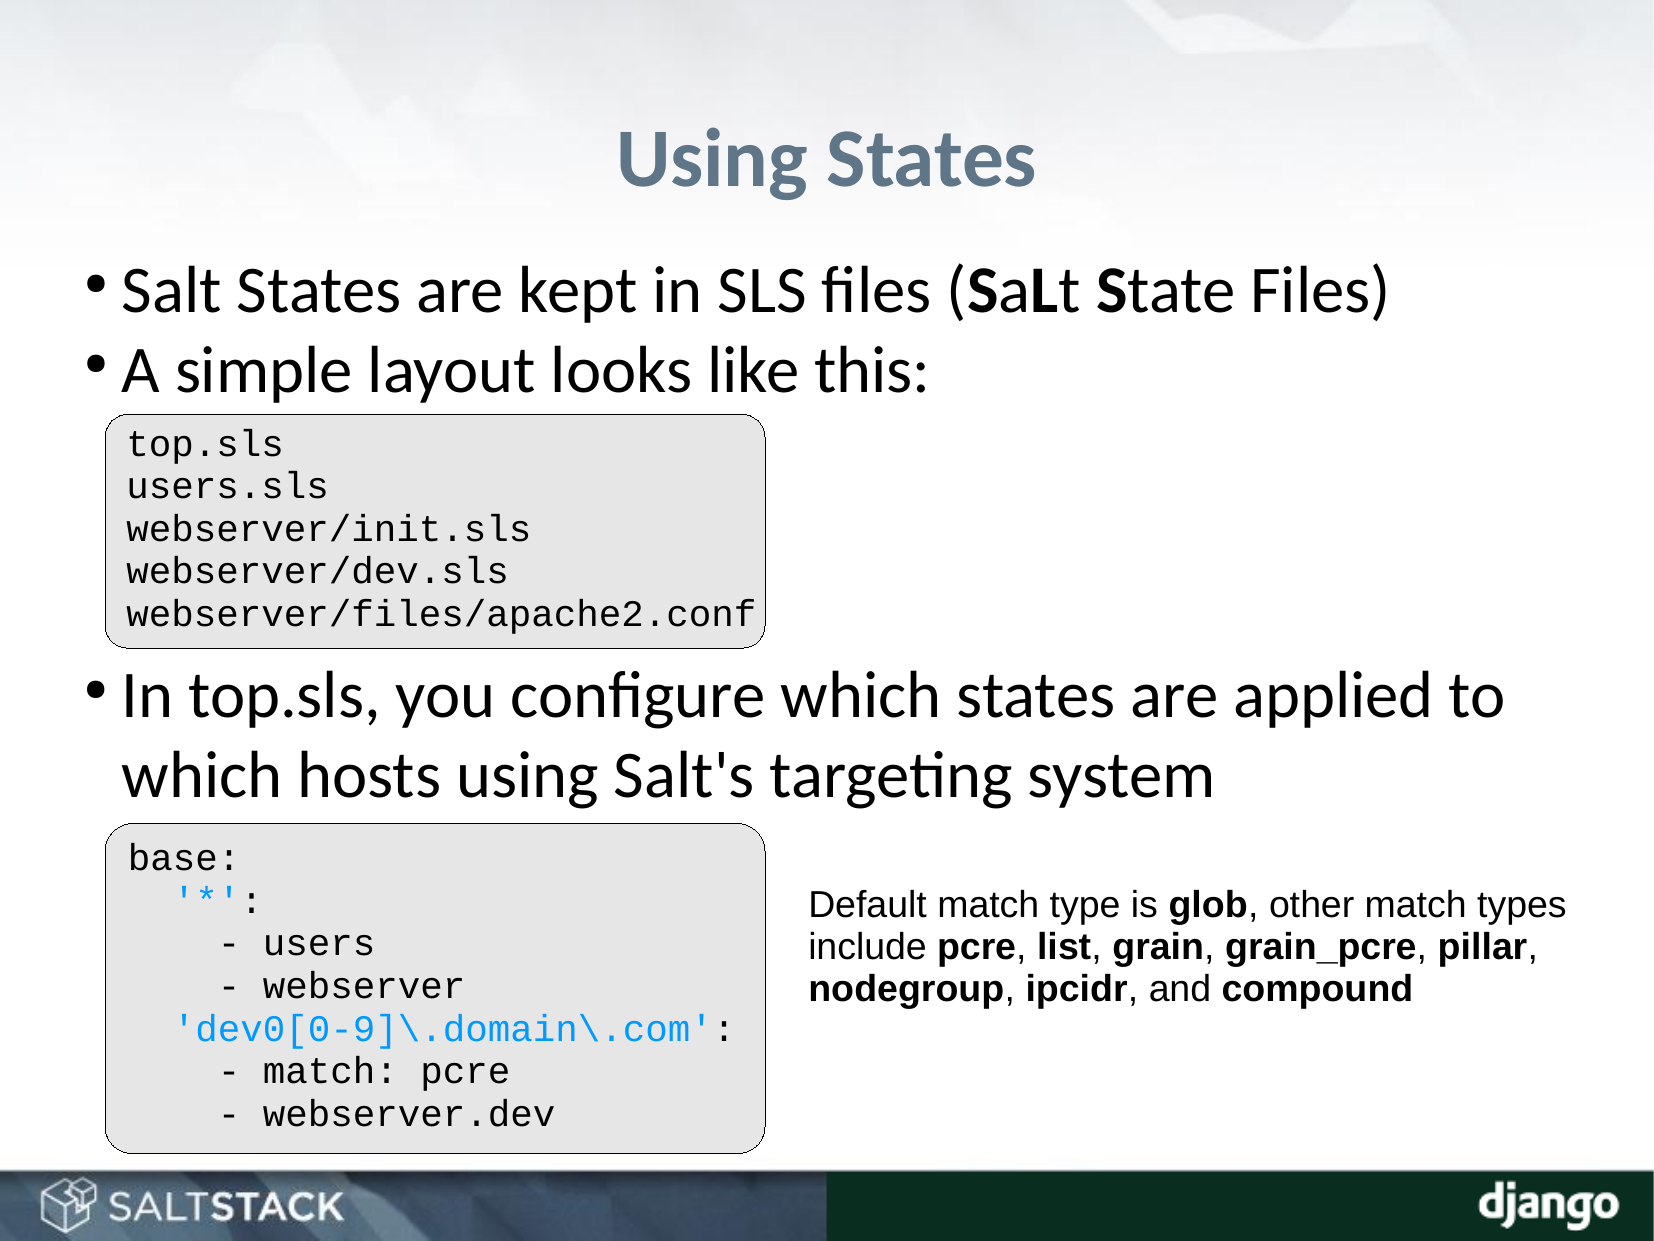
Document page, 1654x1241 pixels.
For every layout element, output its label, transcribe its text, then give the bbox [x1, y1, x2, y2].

text_box Using States [82, 49, 1571, 238]
text_box base: '*': - users - webserver 'dev0[0-9]\.domain\.com': - match: pcre - webserver.dev [105, 823, 766, 1154]
text_box In top.sls, you configure which states are applied to which hosts using Salt's targeting system [69, 643, 1585, 818]
text_box Salt States are kept in SLS files (SaLt State Files) A simple layout looks like this: [69, 238, 1585, 404]
picture [0, 0, 1654, 1241]
text_box top.sls users.sls webserver/init.sls webserver/dev.sls webserver/files/apache2.conf [105, 414, 766, 649]
text_box Default match type is glob, other match types include pcre, list, grain, grain_pcre, pillar, nodegroup, ipcidr, and compound [793, 875, 1590, 1017]
